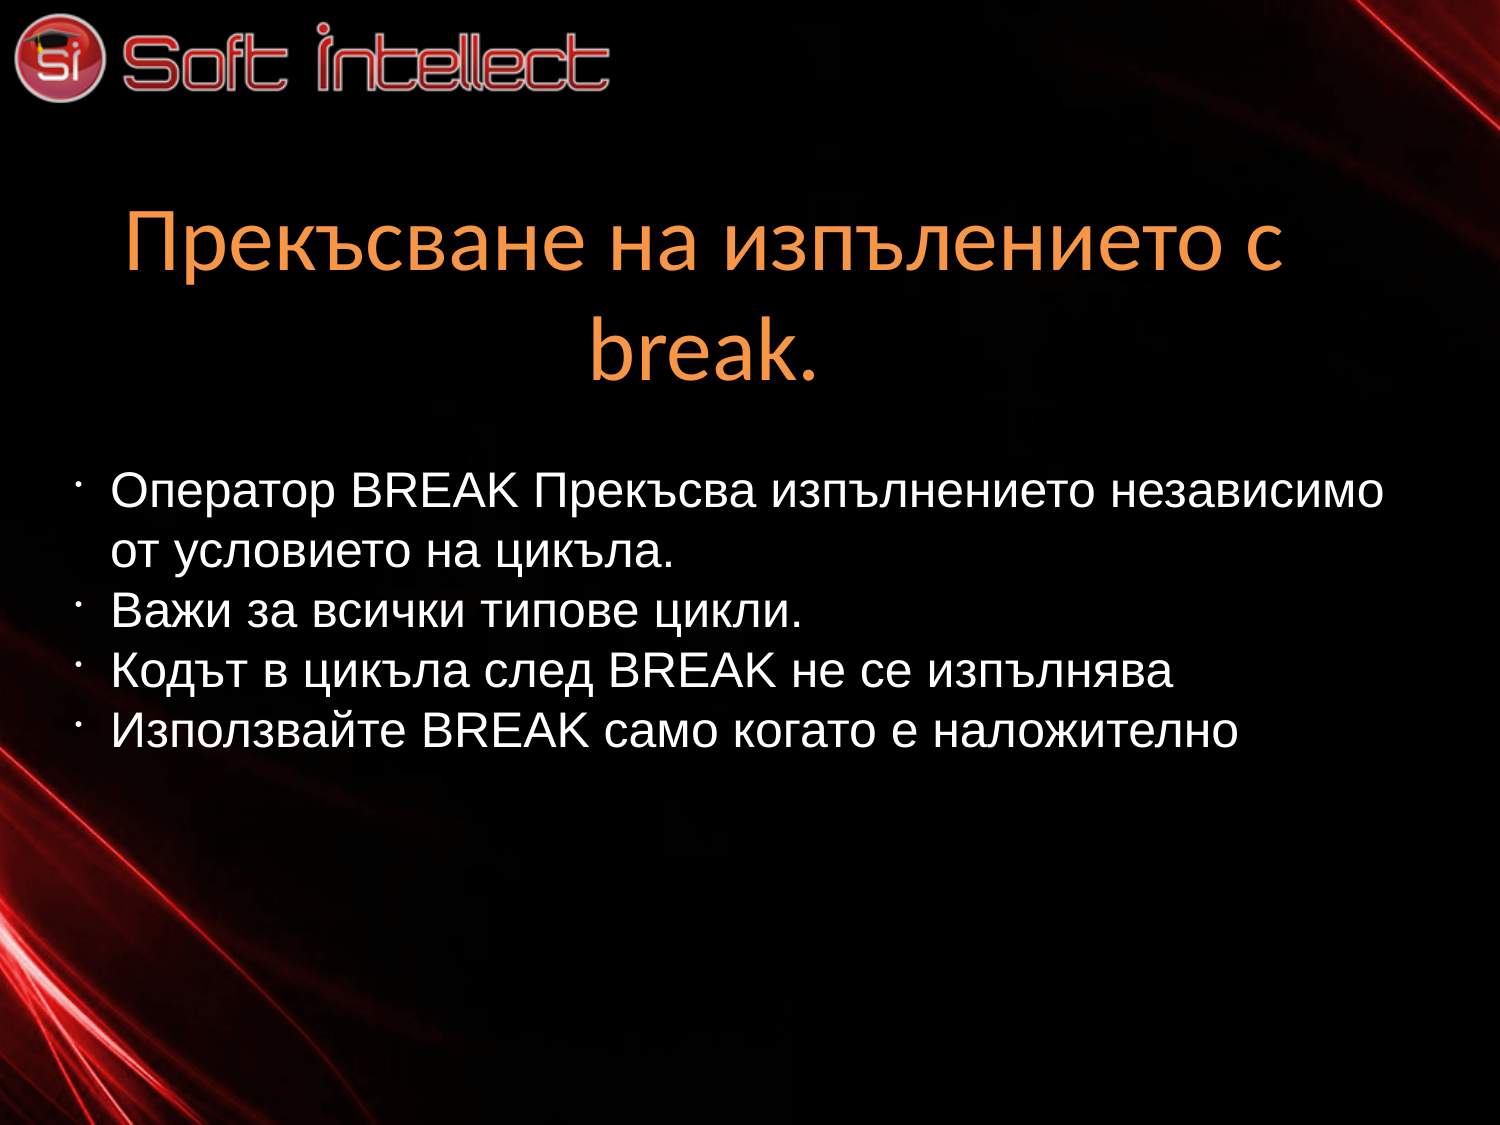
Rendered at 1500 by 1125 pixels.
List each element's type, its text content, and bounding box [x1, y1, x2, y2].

text_box Оператор BREAK Прекъсва изпълнението независимо от условието на цикъла. Важи за всички типове цикли. Кодът в цикъла след BREAK не се изпълнява Използвайте BREAK само когато е наложително [59, 449, 1410, 780]
text_box Прекъсване на изпълението с break. [30, 194, 1380, 382]
picture [0, 0, 1500, 1125]
